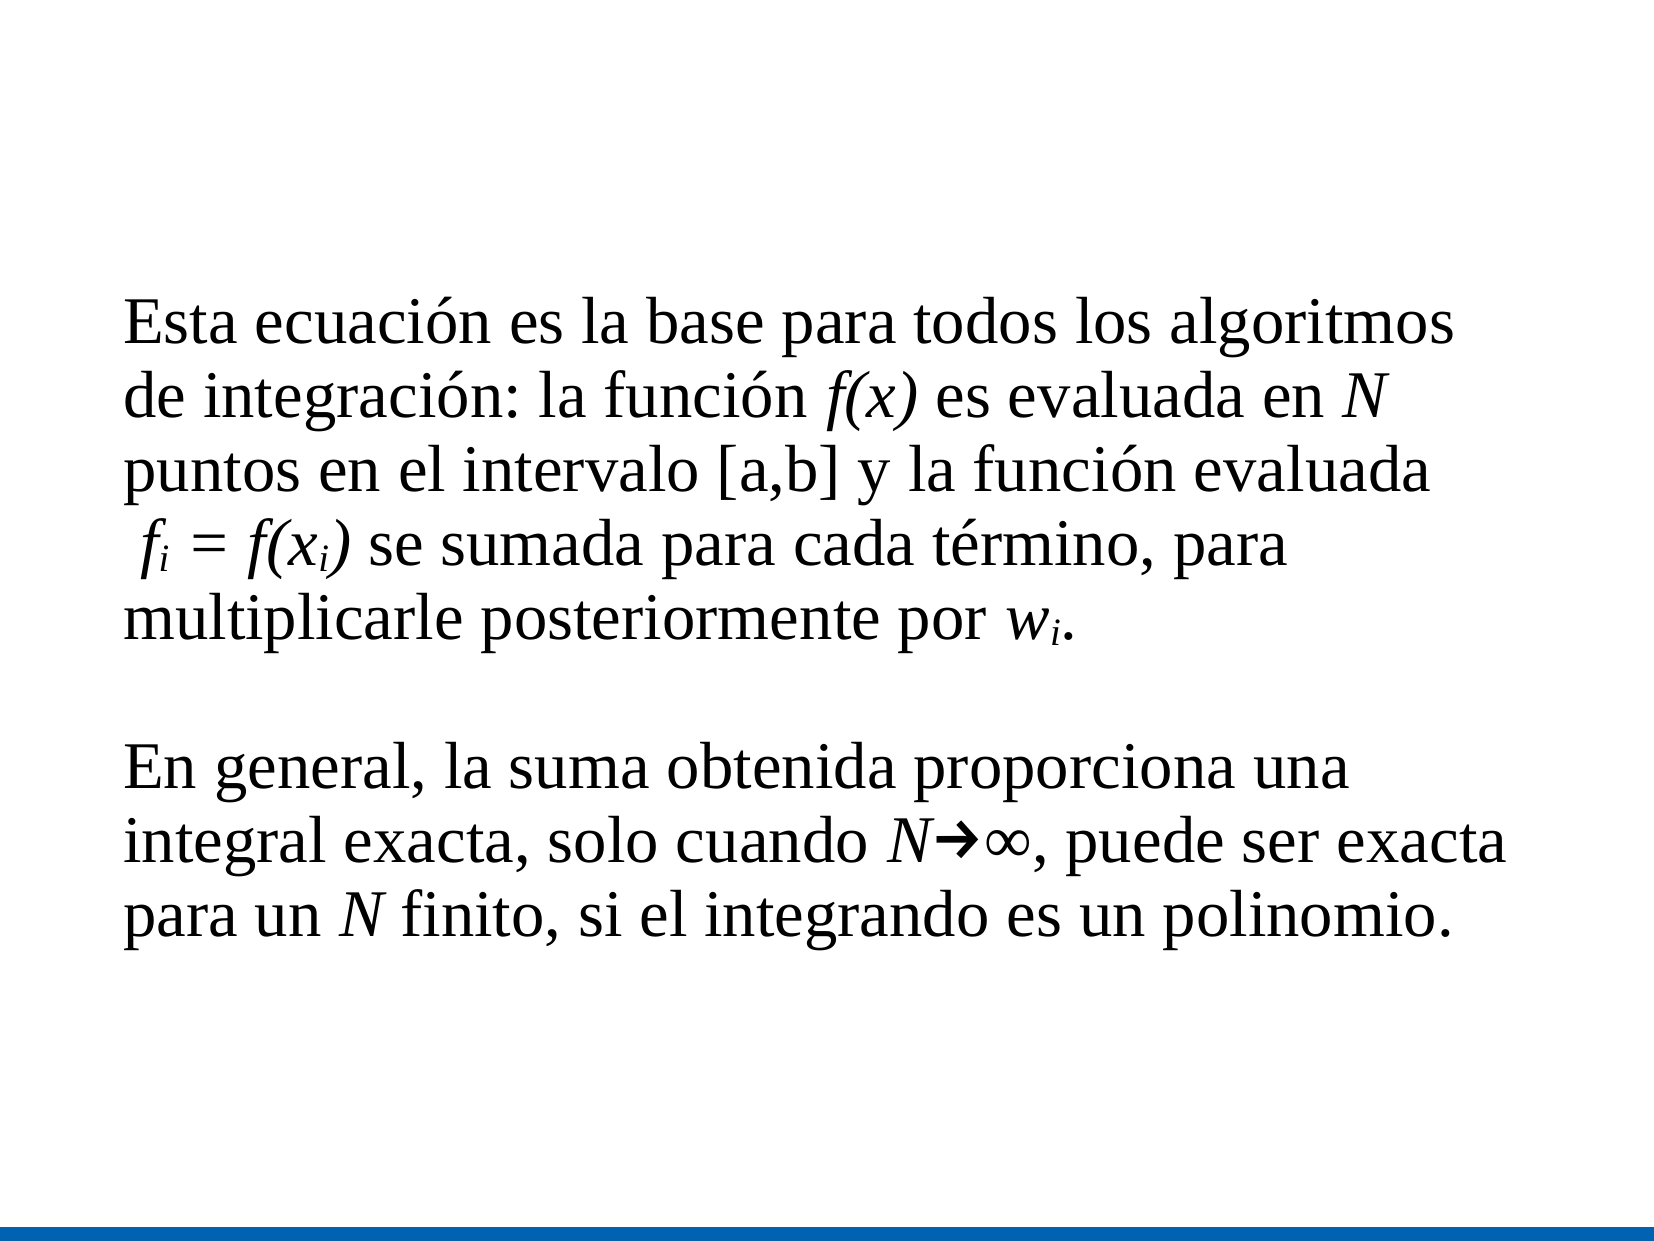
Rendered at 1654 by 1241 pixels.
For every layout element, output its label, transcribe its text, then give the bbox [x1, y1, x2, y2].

subtitle Esta ecuación es la base para todos los algoritmos de integración: la función f(x) es evaluada en N puntos en el intervalo [a,b] y la función evaluada fi = f(xi) se sumada para cada término, para multiplicarle posteriormente por wi. En general, la suma obtenida proporciona una integral exacta, solo cuando N→∞, puede ser exacta para un N finito, si el integrando es un polinomio. [123, 156, 1536, 1004]
